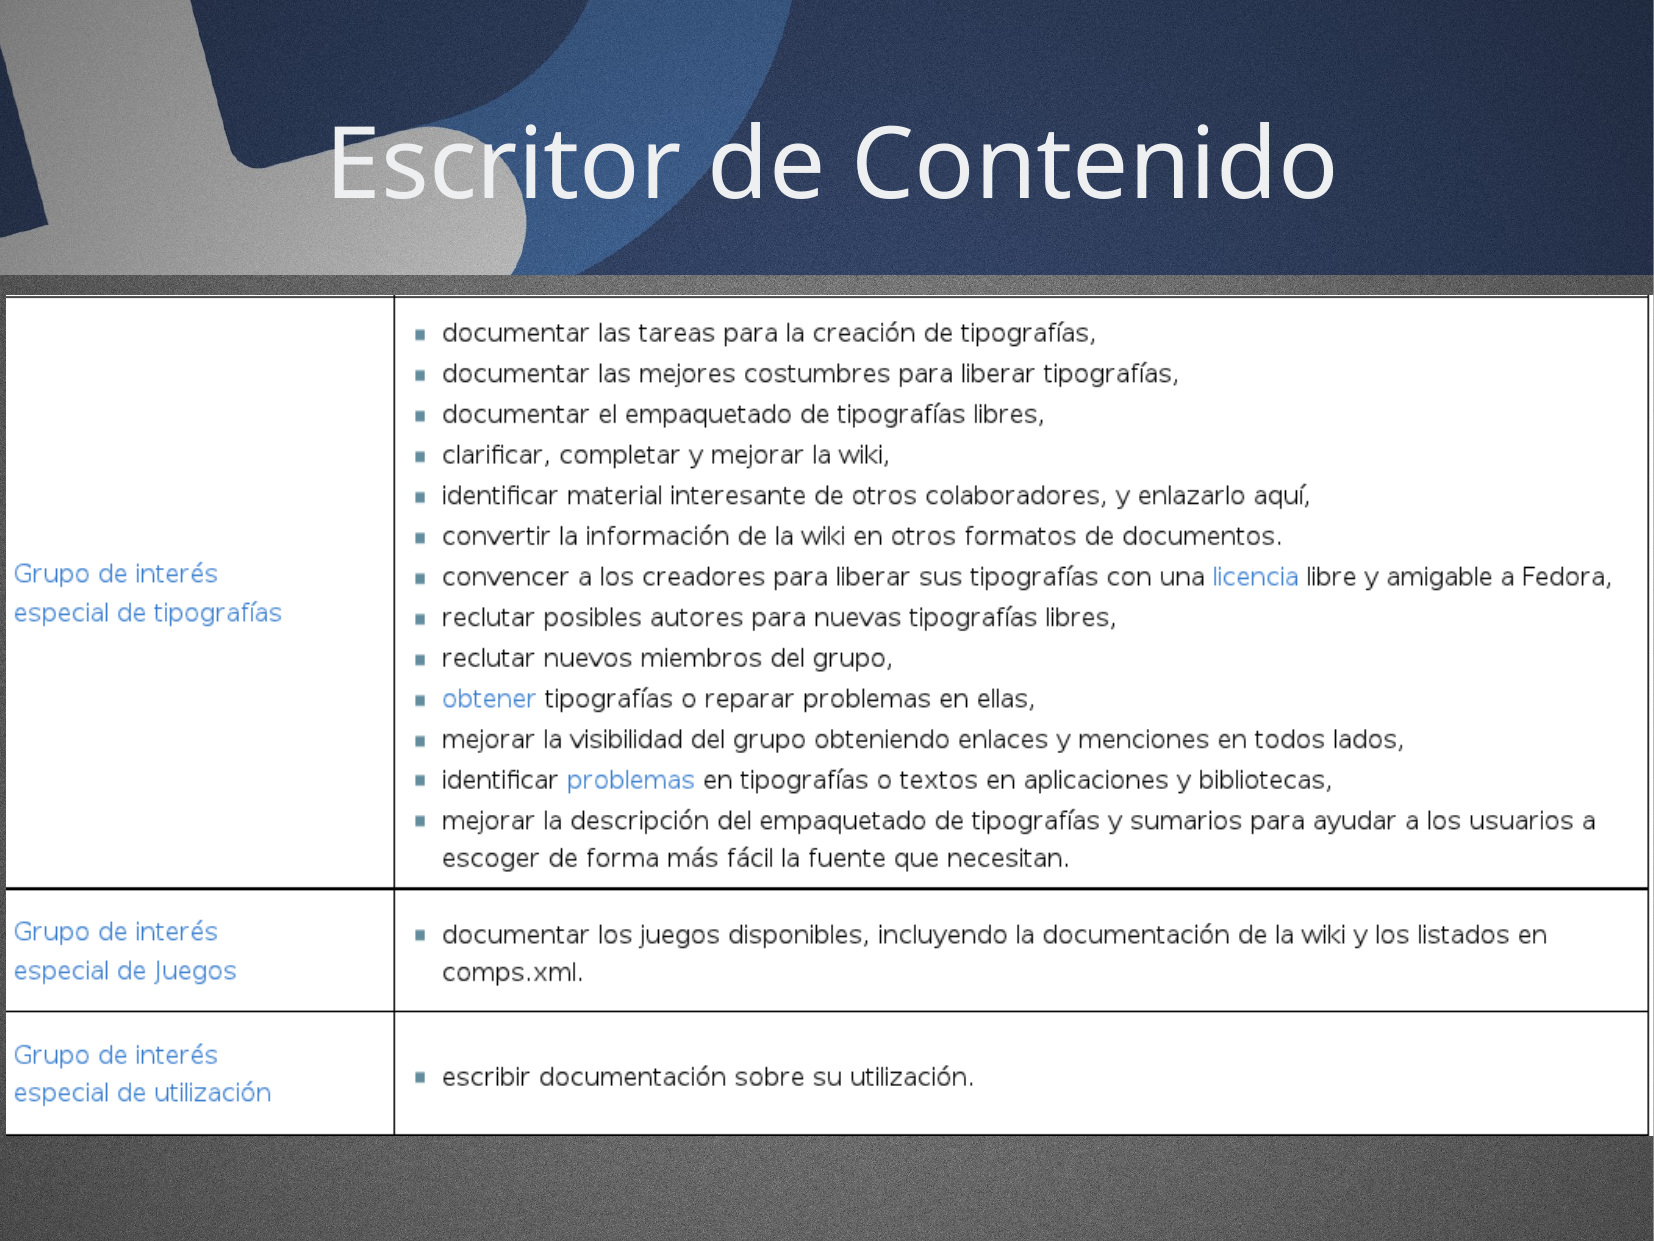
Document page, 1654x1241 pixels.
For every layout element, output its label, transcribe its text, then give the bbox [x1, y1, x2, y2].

picture [0, 0, 1654, 1241]
text_box Escritor de Contenido [88, 58, 1577, 266]
